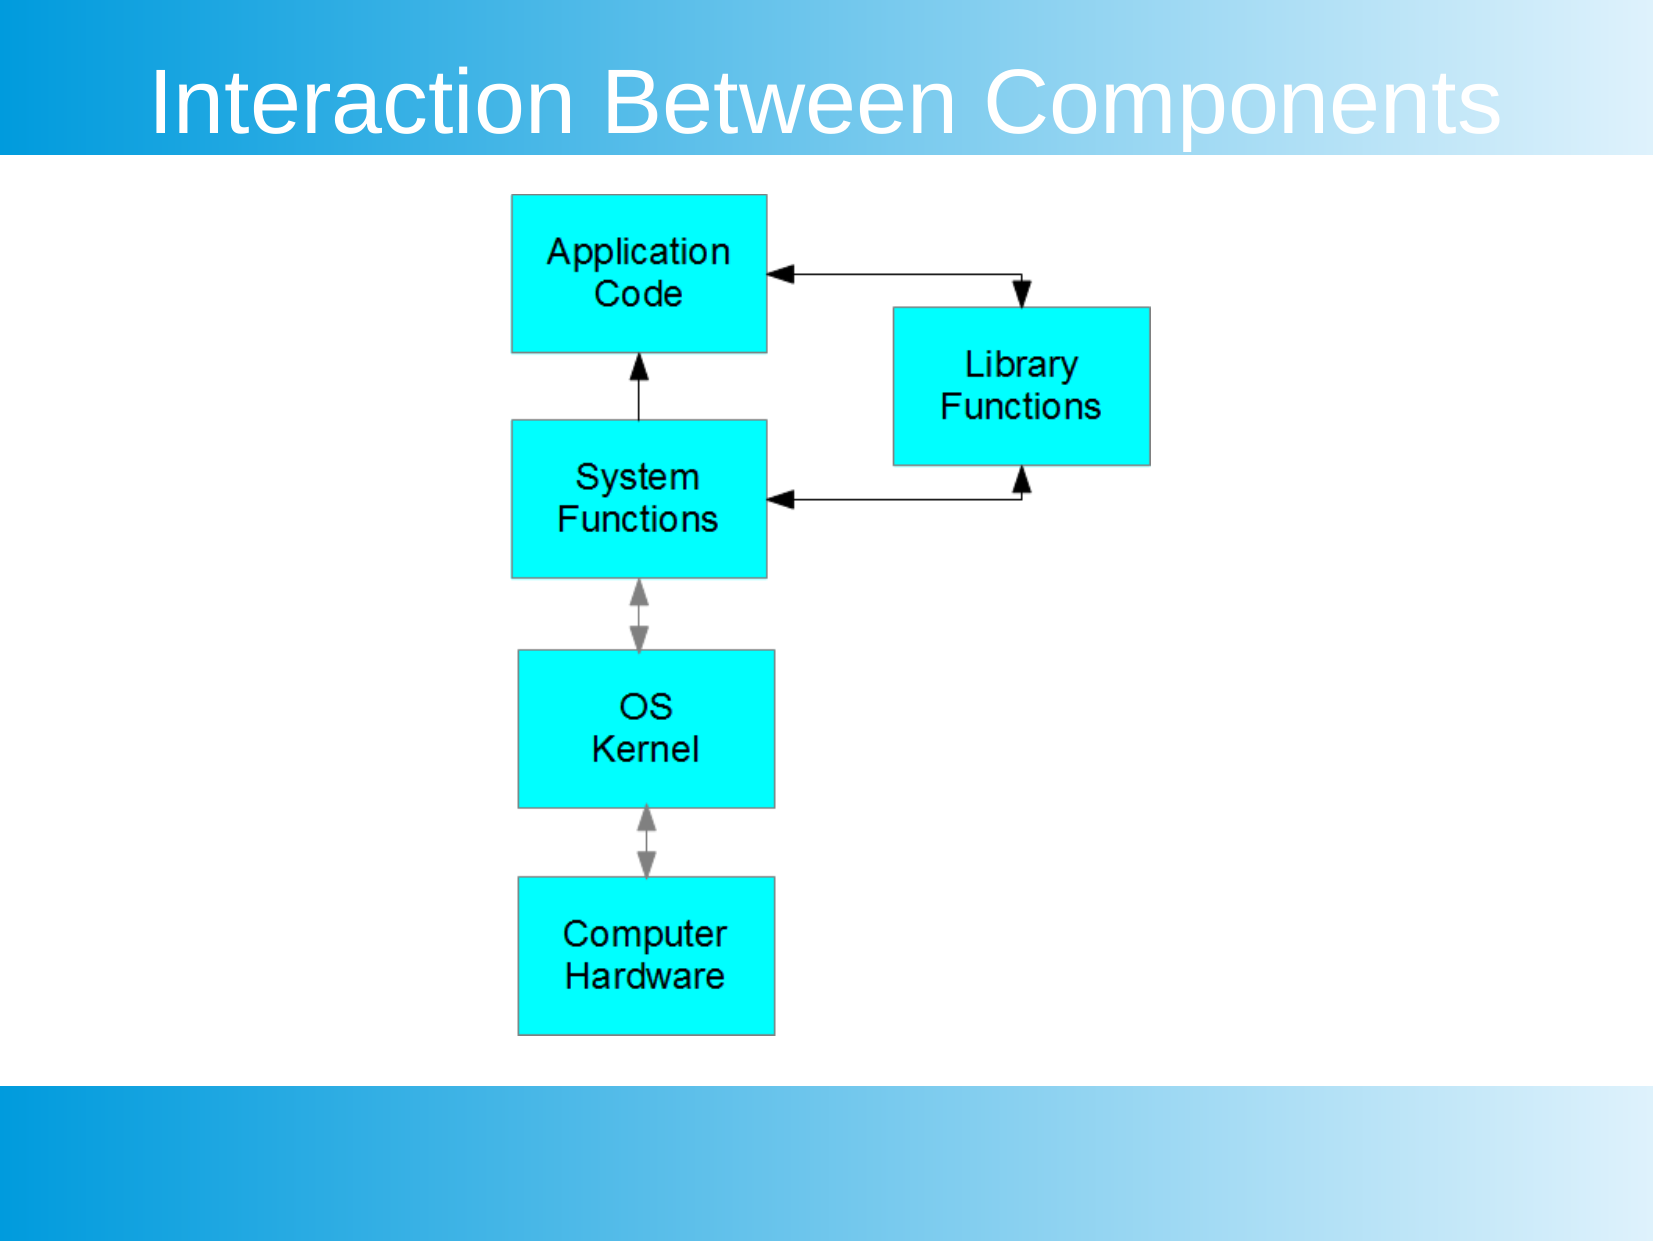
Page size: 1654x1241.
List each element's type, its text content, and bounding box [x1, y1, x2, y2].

title Interaction Between Components [82, 49, 1571, 155]
picture [510, 194, 1151, 1036]
